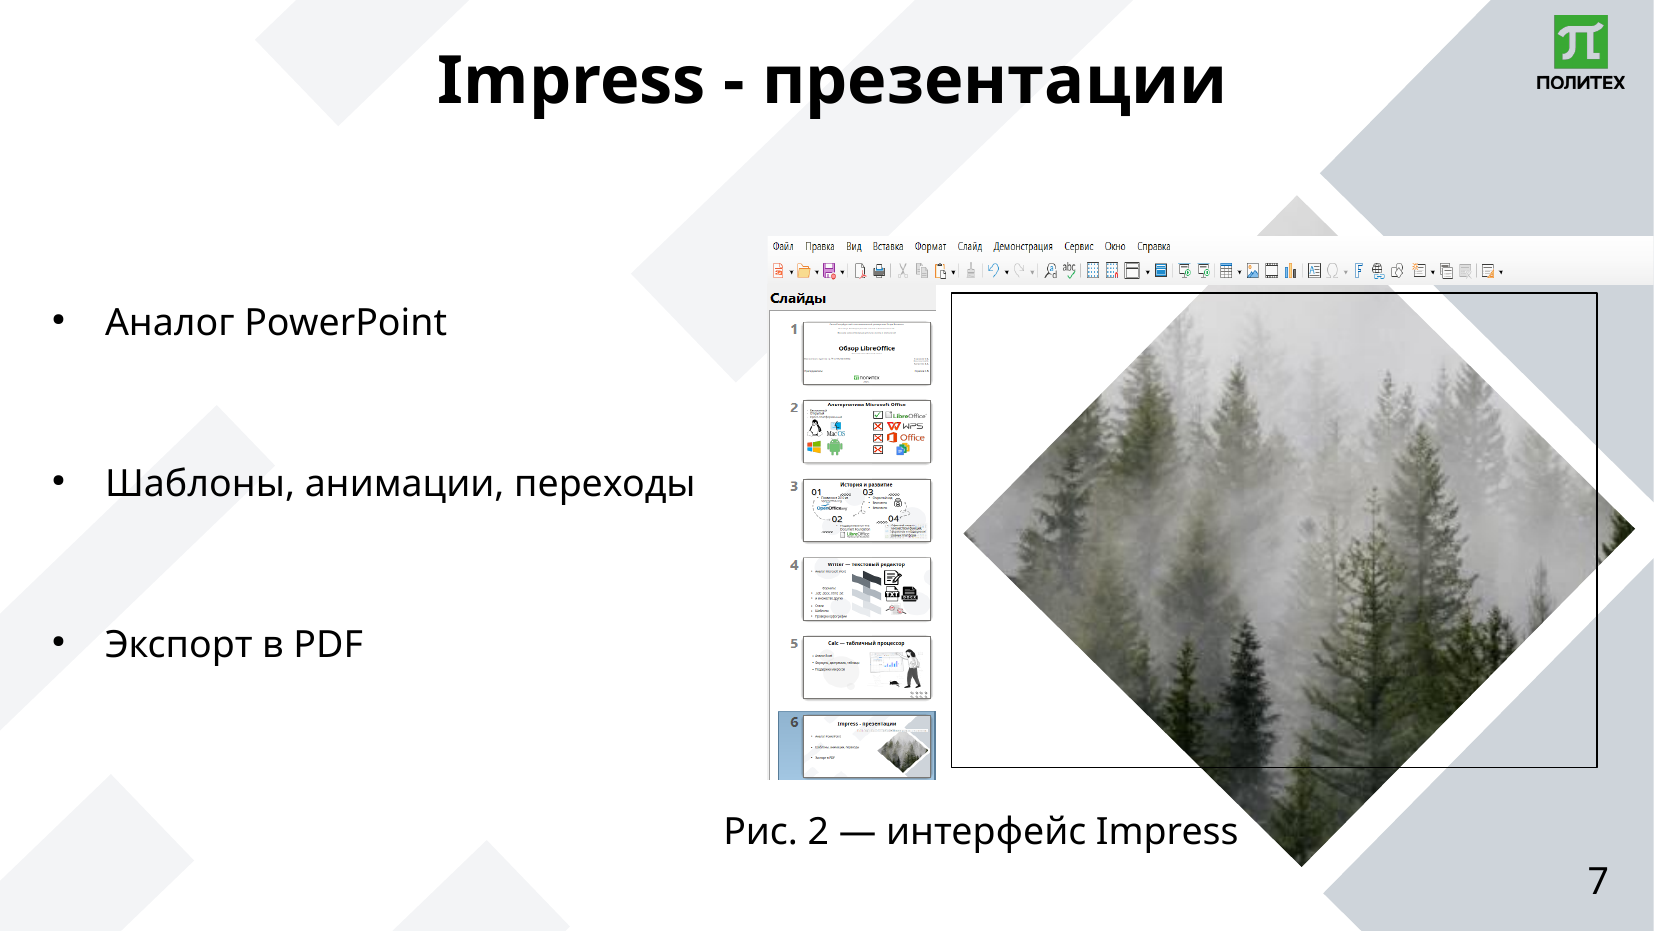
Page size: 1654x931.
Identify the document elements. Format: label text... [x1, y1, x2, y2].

text_box [1256, 195, 1339, 236]
text_box <номер> [1572, 847, 1654, 931]
text_box [1598, 492, 1636, 567]
text_box [1201, 285, 1395, 292]
title Impress - презентации [88, 0, 1577, 156]
picture [1537, 15, 1625, 89]
text_box Рис. 2 — интерфейс Impress [708, 797, 1300, 915]
text_box [963, 294, 1596, 767]
list Аналог PowerPoint Шаблоны, анимации, переходы Экспорт в PDF [34, 295, 728, 835]
picture [767, 236, 1654, 780]
text_box [1201, 768, 1400, 867]
